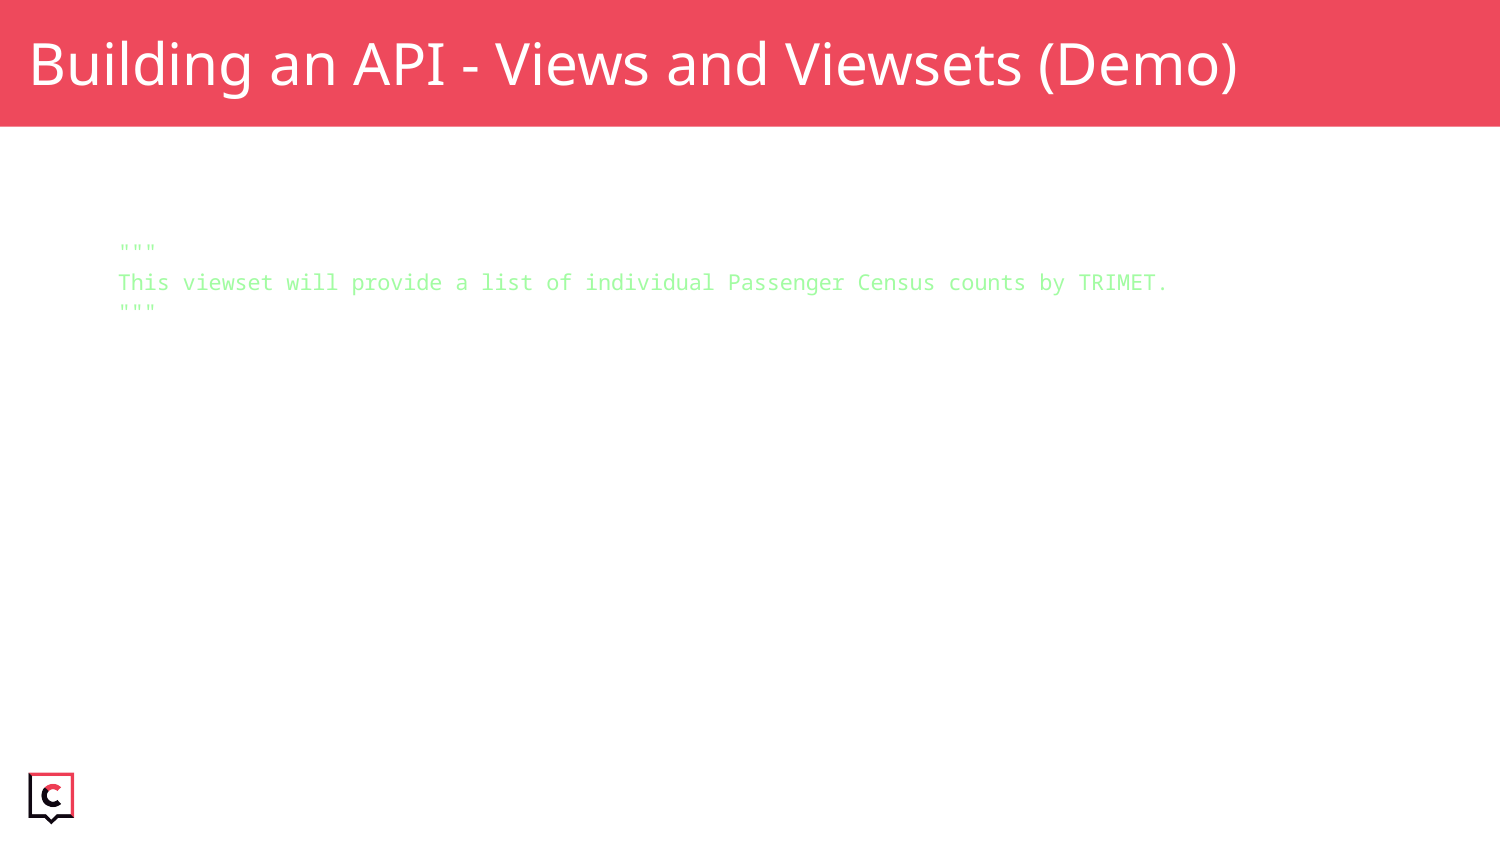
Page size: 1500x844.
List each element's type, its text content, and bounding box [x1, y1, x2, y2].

picture [19, 764, 82, 830]
list class PassengerCensusViewSet(viewsets.ViewSetMixin, generics.ListAPIView): """ This viewset will provide a list of individual Passenger Census counts by TRIMET. """ queryset = PassengerCensus.objects.all() filter_backends = (PassengerCensusListFilter,) serializer_class = PassengerCensusSerializer [51, 189, 1449, 750]
title Building an API - Views and Viewsets (Demo) [13, 12, 1412, 107]
